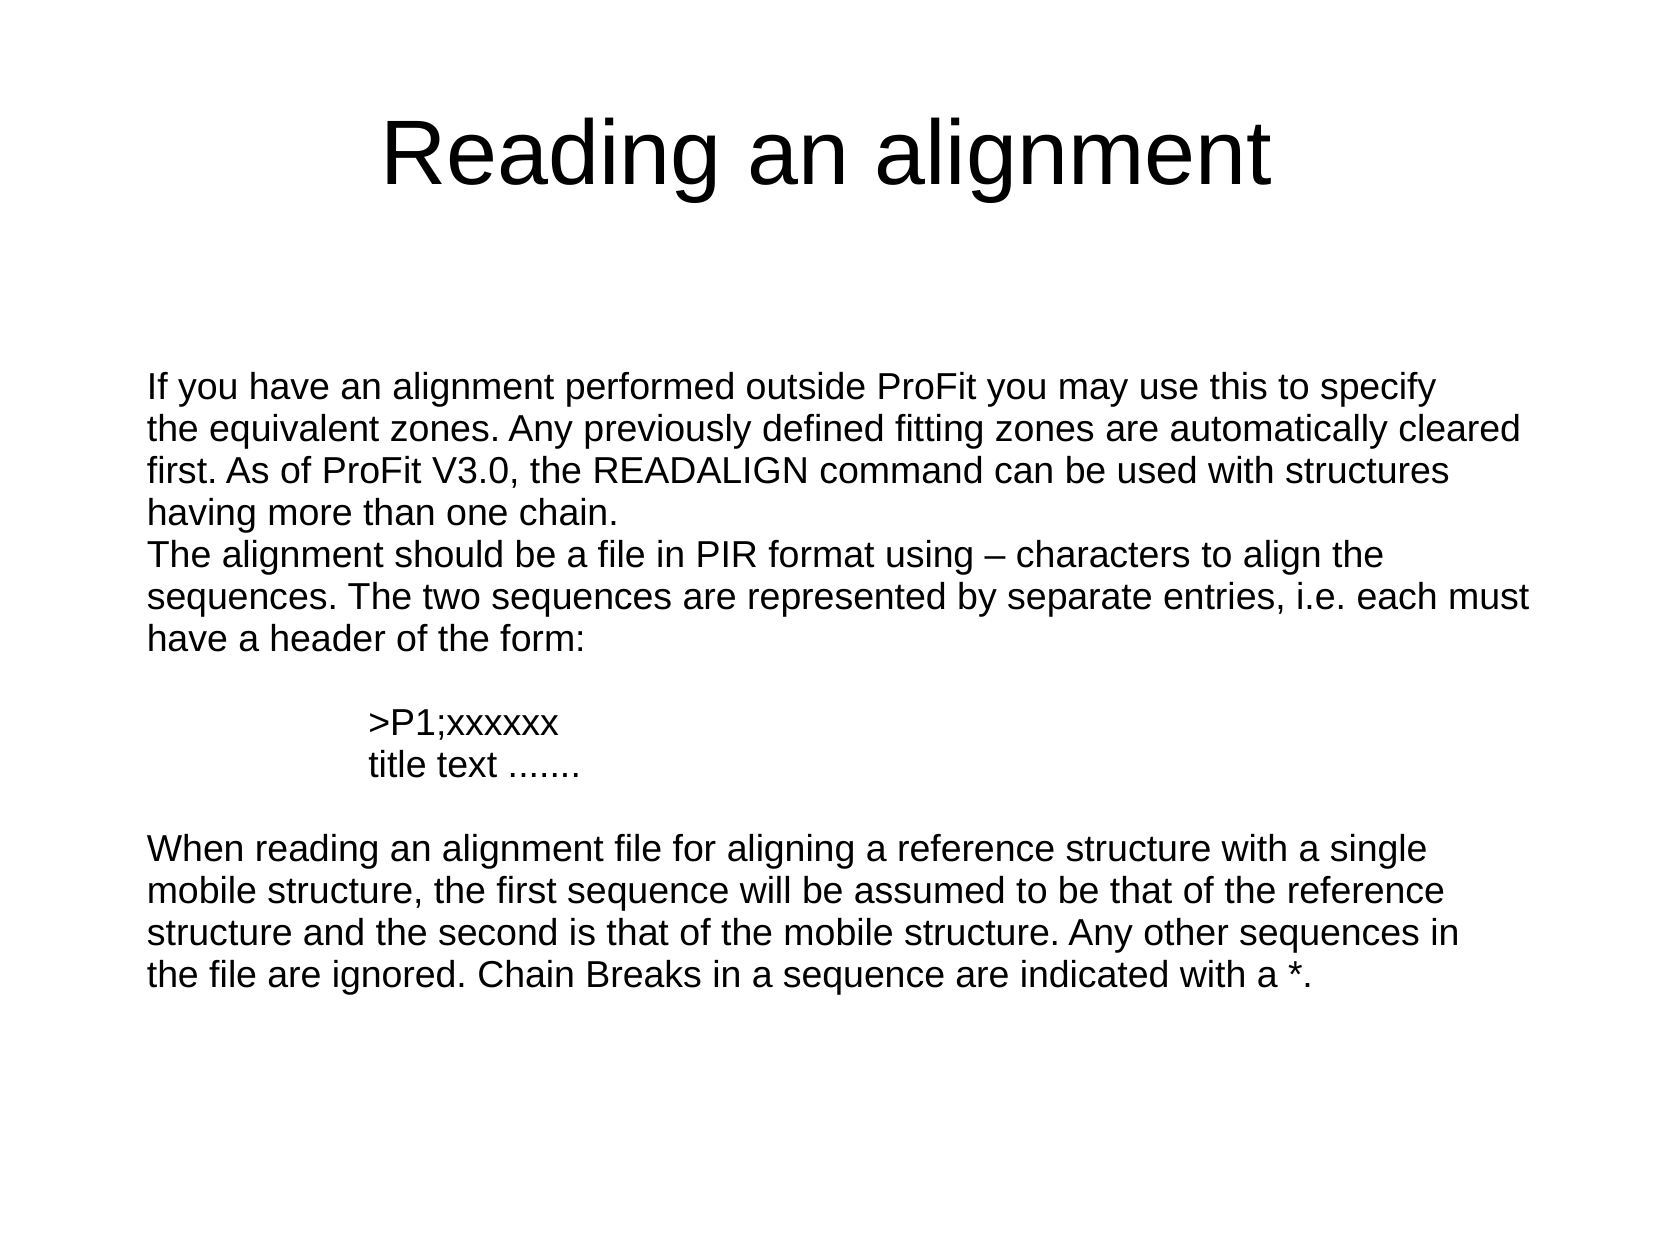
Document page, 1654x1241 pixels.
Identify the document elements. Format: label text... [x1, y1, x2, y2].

title Reading an alignment [82, 49, 1571, 257]
text_box If you have an alignment performed outside ProFit you may use this to specify the equivalent zones. Any previously defined fitting zones are automatically cleared first. As of ProFit V3.0, the READALIGN command can be used with structures having more than one chain. The alignment should be a file in PIR format using – characters to align the sequences. The two sequences are represented by separate entries, i.e. each must have a header of the form: >P1;xxxxxx title text ....... When reading an alignment file for aligning a reference structure with a single mobile structure, the first sequence will be assumed to be that of the reference structure and the second is that of the mobile structure. Any other sequences in the file are ignored. Chain Breaks in a sequence are indicated with a *. [132, 357, 1545, 1003]
